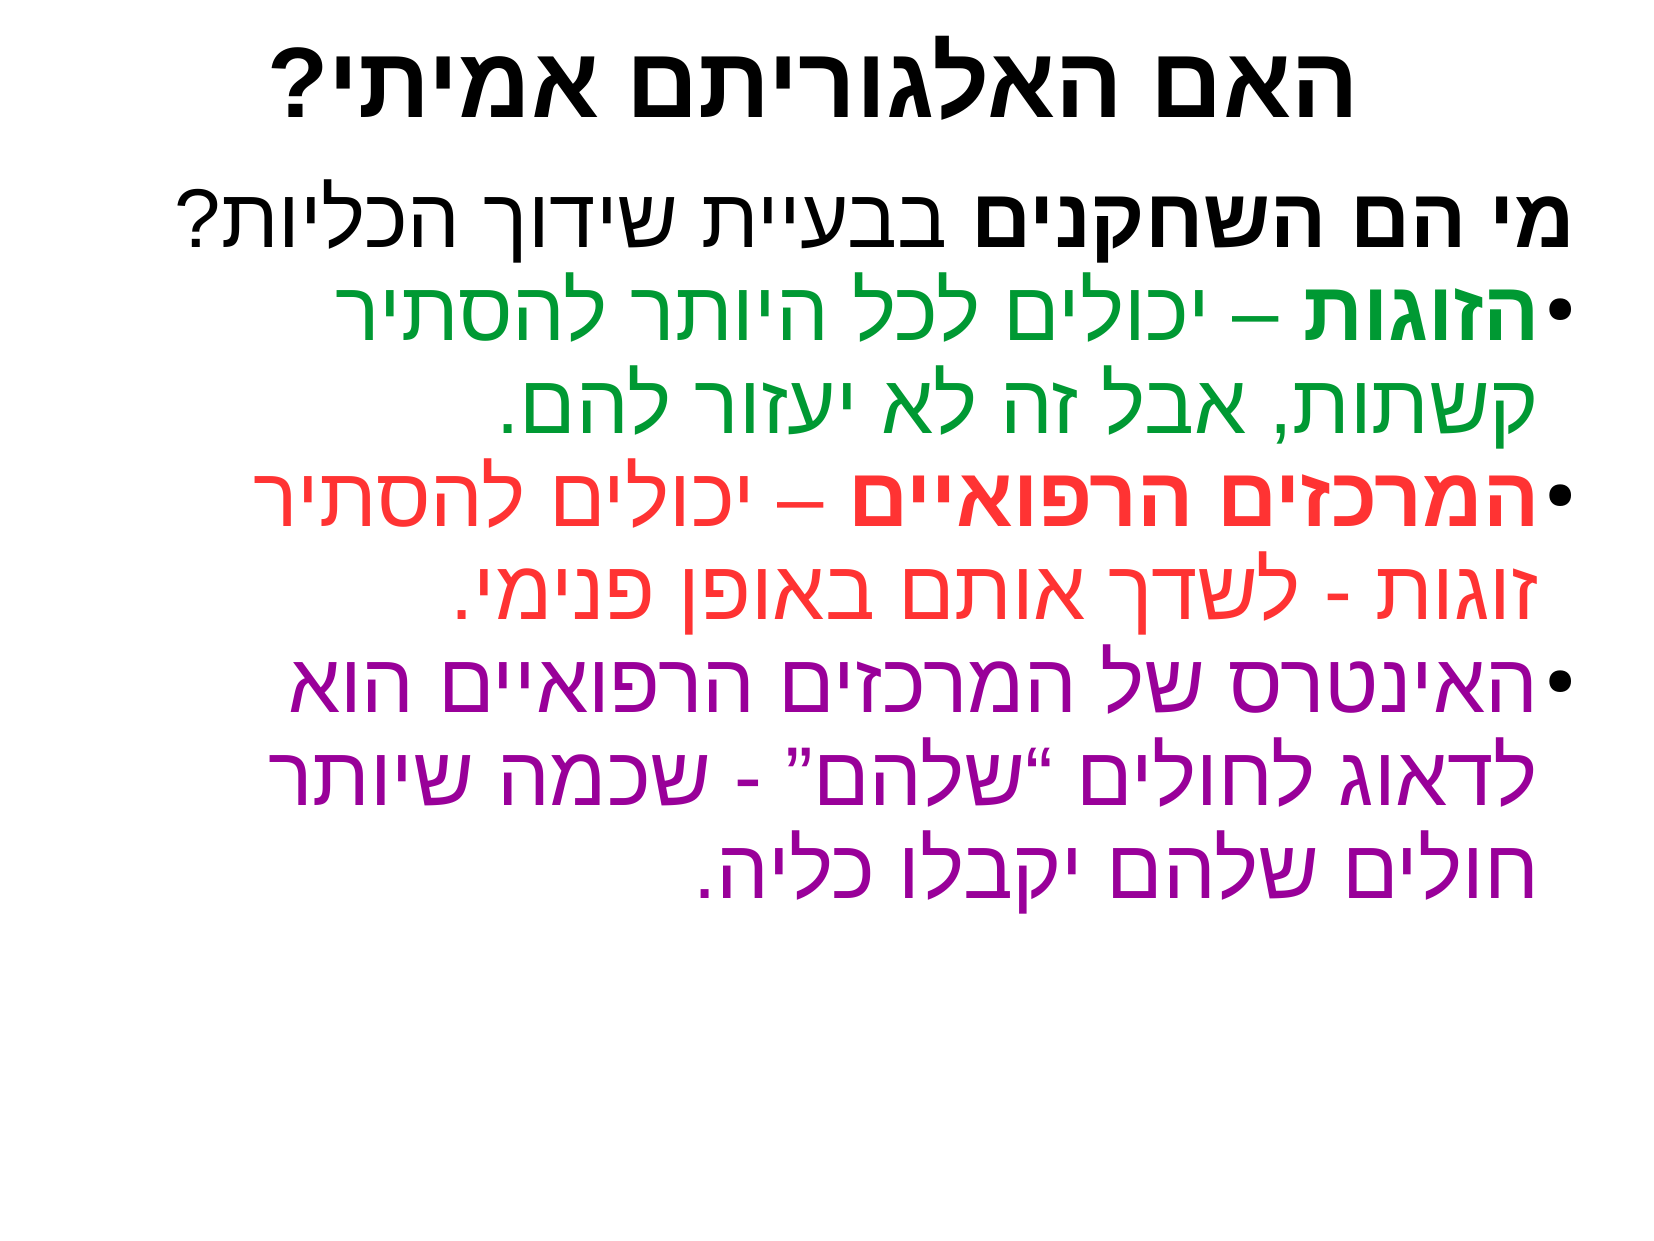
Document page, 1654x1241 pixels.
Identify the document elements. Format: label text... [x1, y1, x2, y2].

text_box מי הם השחקנים בבעיית שידוך הכליות? הזוגות – יכולים לכל היותר להסתיר קשתות, אבל זה לא יעזור להם. המרכזים הרפואיים – יכולים להסתיר זוגות - לשדך אותם באופן פנימי. האינטרס של המרכזים הרפואיים הוא לדאוג לחולים “שלהם” - שכמה שיותר חולים שלהם יקבלו כליה. [105, 165, 1591, 924]
title האם האלגוריתם אמיתי? [97, 0, 1531, 166]
